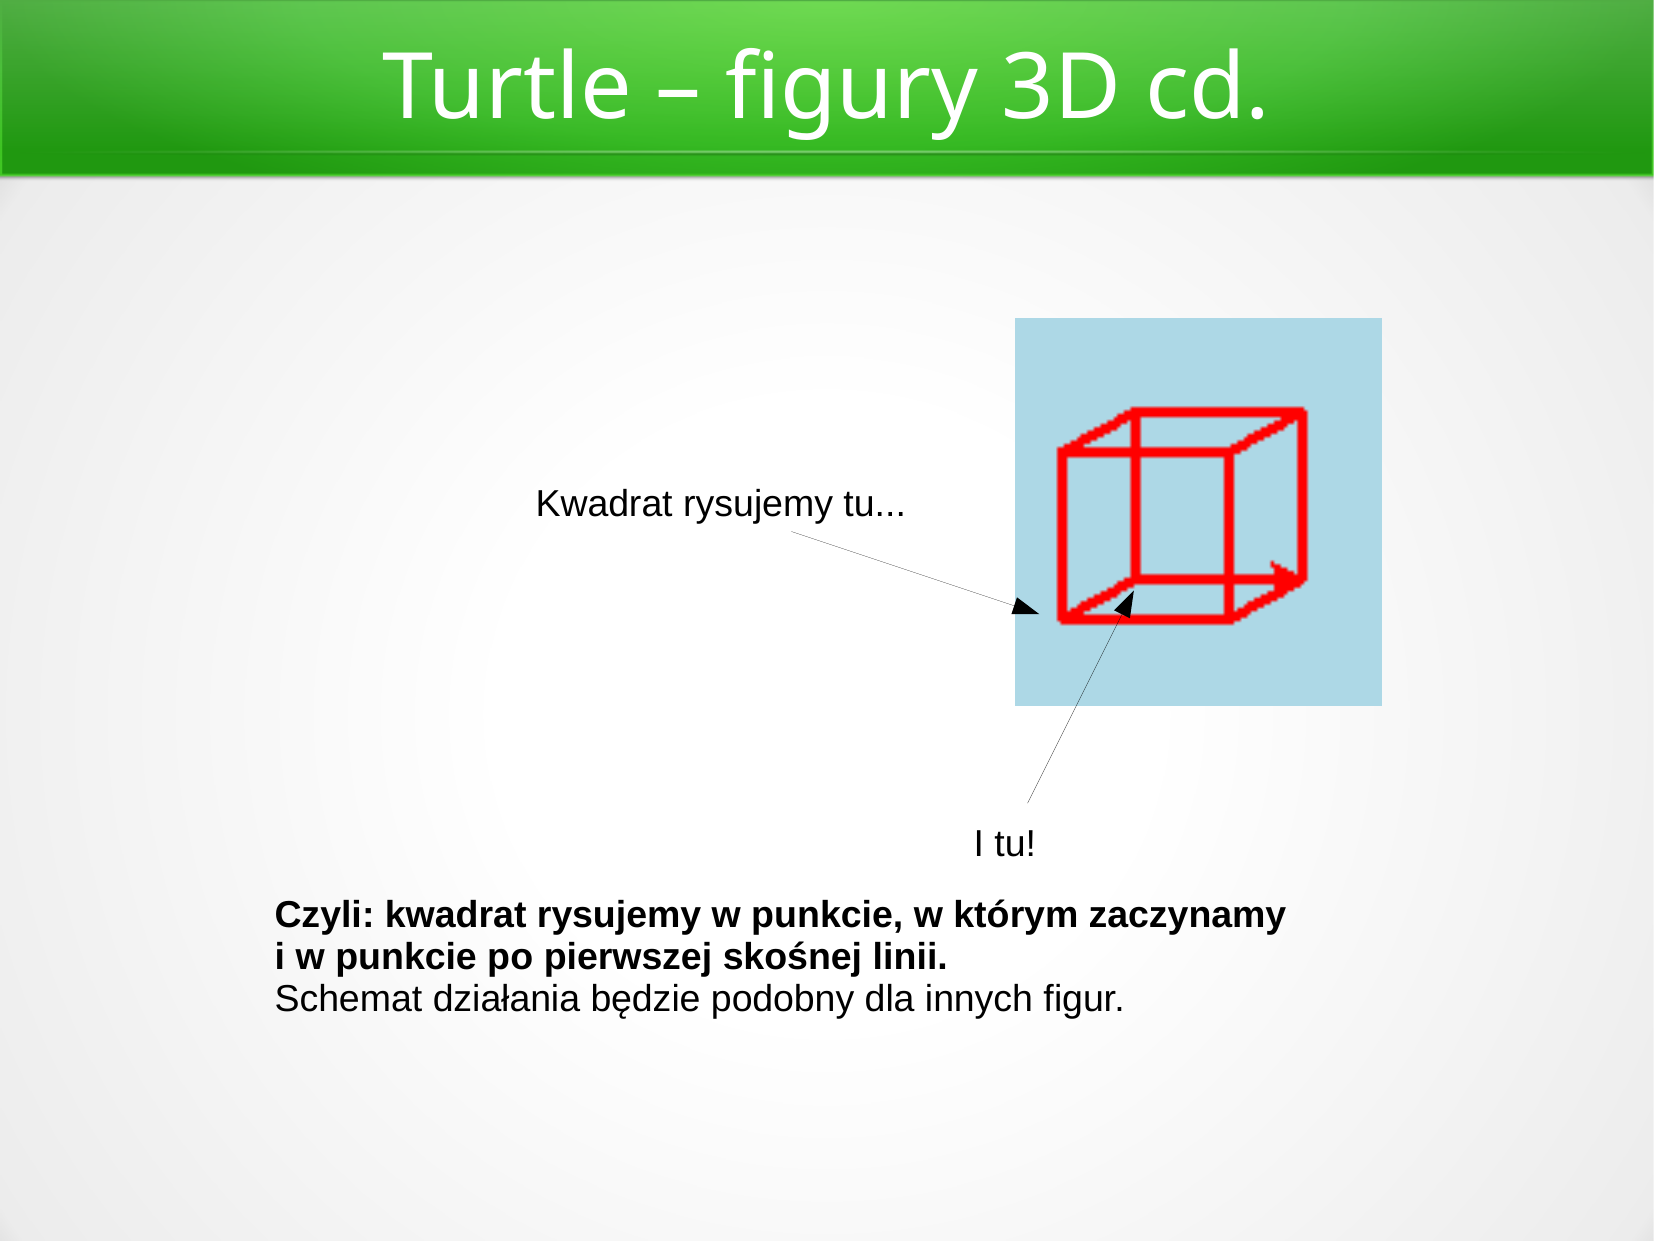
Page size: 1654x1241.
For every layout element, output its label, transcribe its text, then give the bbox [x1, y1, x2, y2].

title Turtle – figury 3D cd. [82, 11, 1571, 154]
text_box Kwadrat rysujemy tu... [520, 474, 922, 532]
picture [0, 0, 1654, 1241]
text_box Czyli: kwadrat rysujemy w punkcie, w którym zaczynamy i w punkcie po pierwszej skośnej linii. Schemat działania będzie podobny dla innych figur. [259, 885, 1313, 1027]
text_box I tu! [958, 814, 1062, 872]
